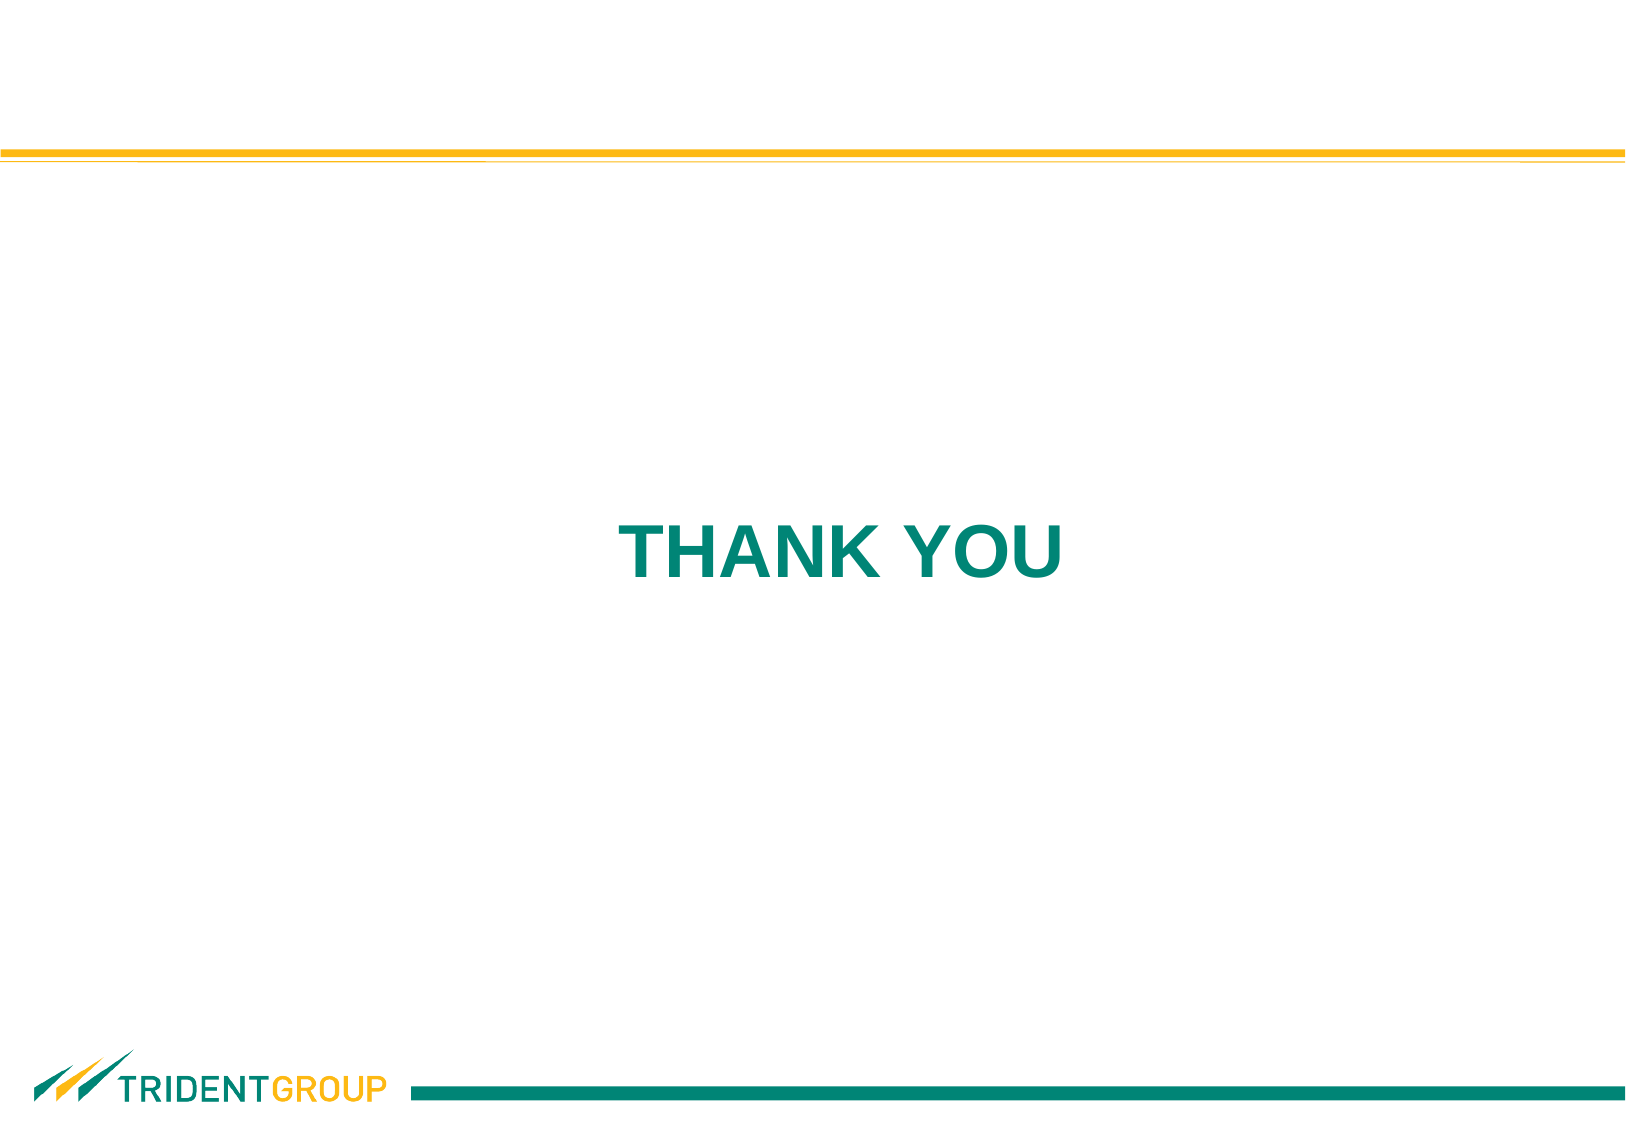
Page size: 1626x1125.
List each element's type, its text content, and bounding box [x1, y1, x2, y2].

picture [27, 1044, 393, 1122]
title THANK YOU [604, 403, 1120, 601]
text_box [0, 149, 1626, 158]
text_box [411, 1086, 1626, 1101]
